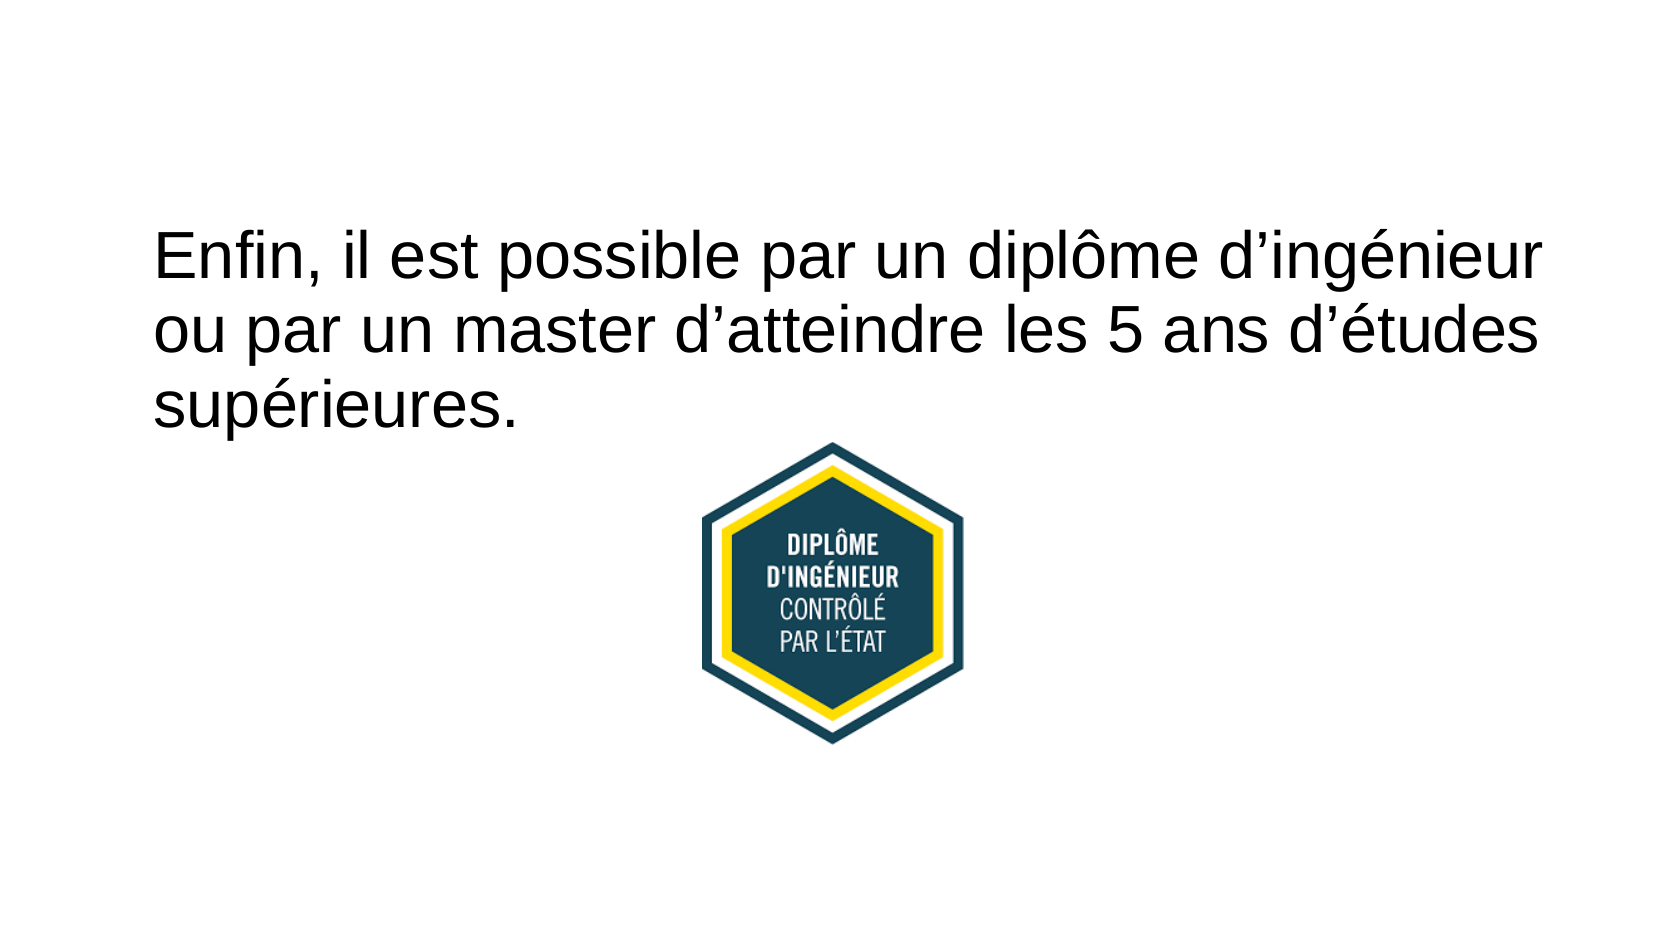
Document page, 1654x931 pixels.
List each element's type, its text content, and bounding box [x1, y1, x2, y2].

list Enfin, il est possible par un diplôme d’ingénieur ou par un master d’atteindre les 5 ans d’études supérieures. [82, 217, 1571, 758]
picture [702, 442, 964, 745]
